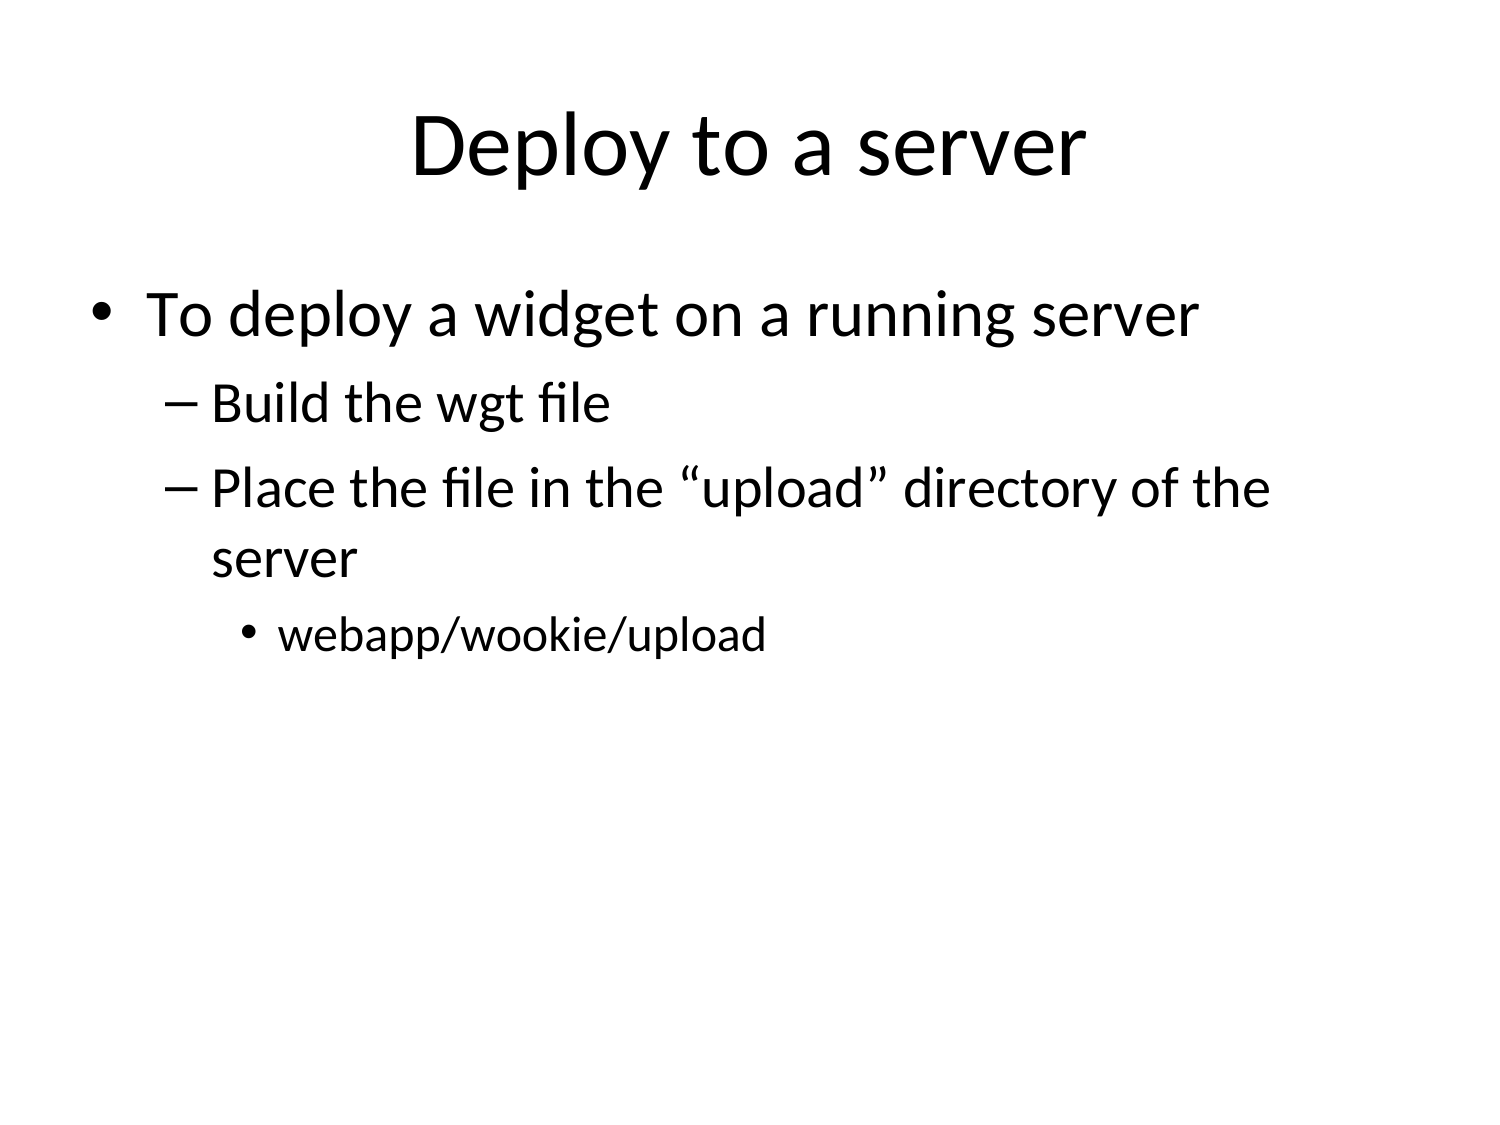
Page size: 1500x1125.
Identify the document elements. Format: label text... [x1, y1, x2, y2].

list To deploy a widget on a running server Build the wgt file Place the file in the “upload” directory of the server webapp/wookie/upload [75, 262, 1426, 1006]
title Deploy to a server [75, 45, 1426, 233]
